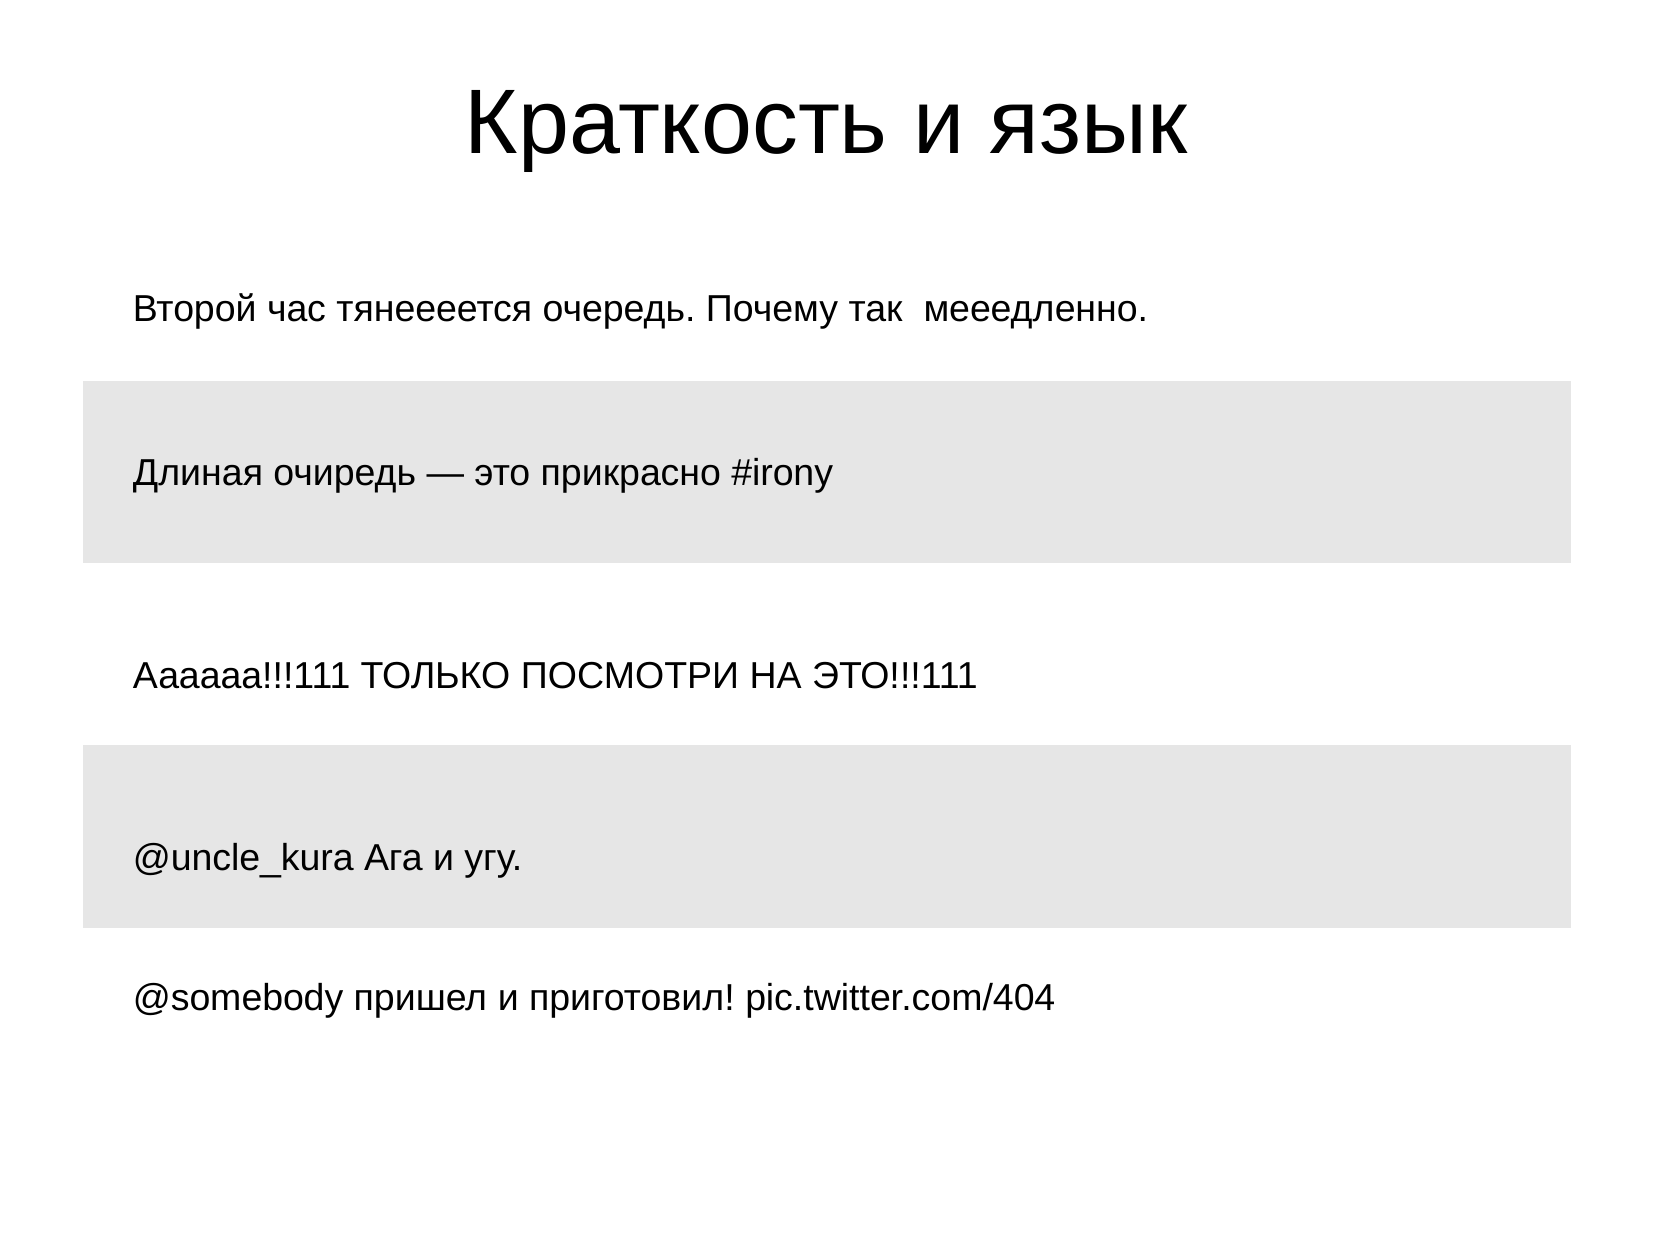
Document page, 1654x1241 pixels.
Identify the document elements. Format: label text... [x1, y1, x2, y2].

table_cell @somebody пришел и приготовил! pic.twitter.com/404 [83, 928, 1571, 1110]
table_header Второй час тянеееется очередь. Почему так мееедленно. [83, 193, 1571, 381]
table_cell Аааааа!!!111 ТОЛЬКО ПОСМОТРИ НА ЭТО!!!111 [83, 563, 1571, 745]
table_cell @uncle_kura Ага и угу. [83, 745, 1571, 928]
table_cell Длиная очиредь — это прикрасно #irony [83, 381, 1571, 563]
title Краткость и язык [82, 49, 1571, 196]
